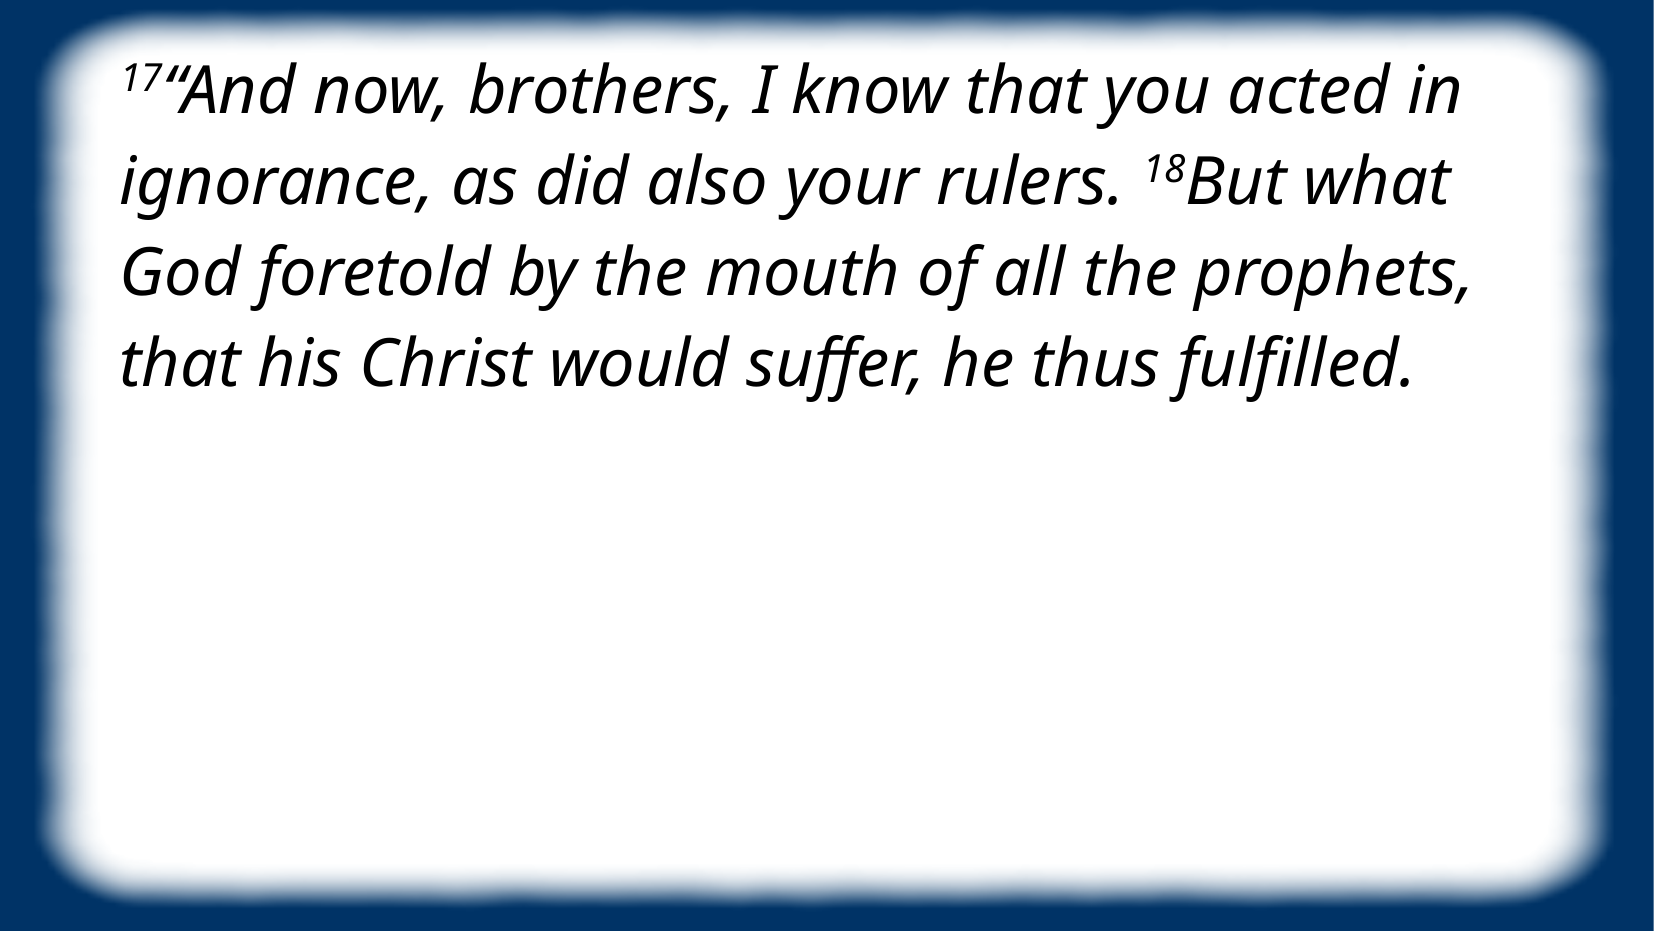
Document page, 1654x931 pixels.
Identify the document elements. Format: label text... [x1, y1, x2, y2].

text_box 17“And now, brothers, I know that you acted in ignorance, as did also your rulers. 18But what God foretold by the mouth of all the prophets, that his Christ would suffer, he thus fulfilled. [105, 35, 1531, 406]
picture [0, 0, 1654, 931]
